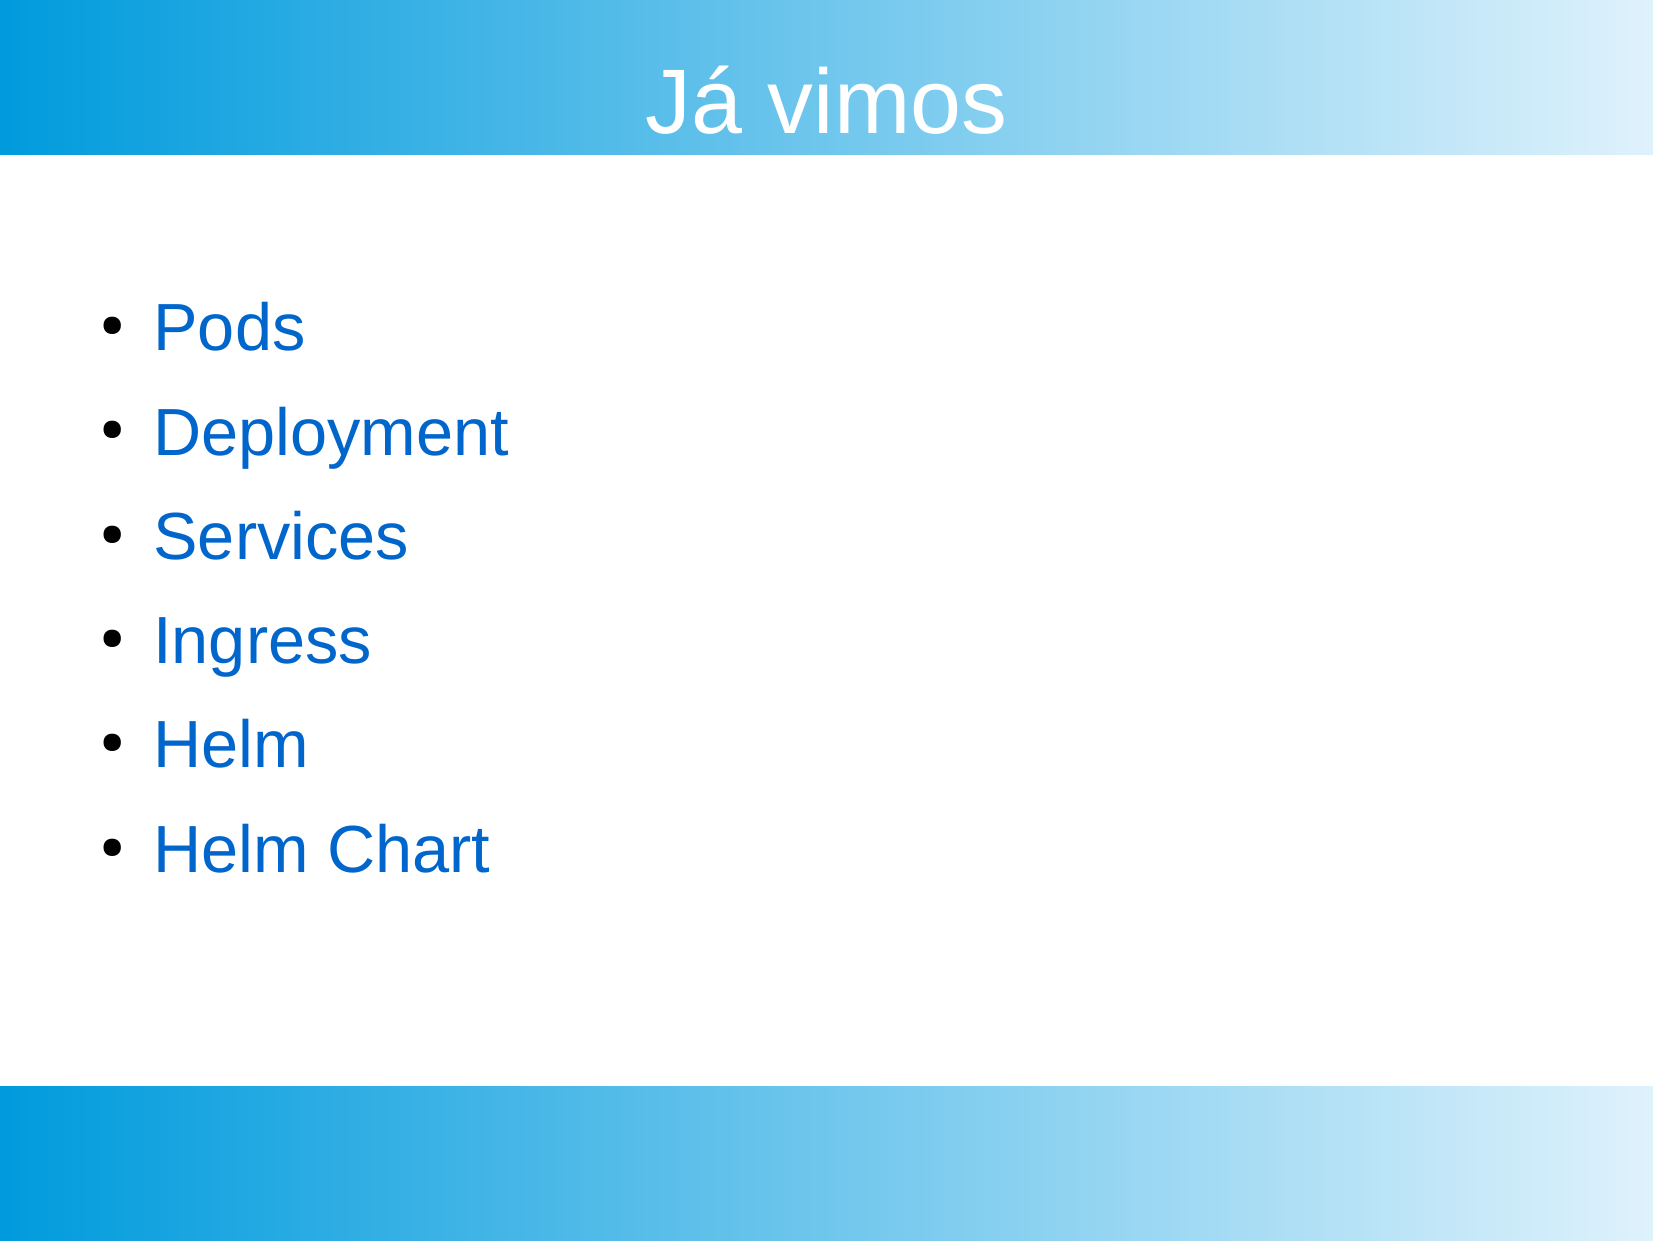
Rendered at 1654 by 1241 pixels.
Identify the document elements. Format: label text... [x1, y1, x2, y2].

list Pods Deployment Services Ingress Helm Helm Chart [82, 290, 1571, 1010]
title Já vimos [82, 49, 1571, 155]
